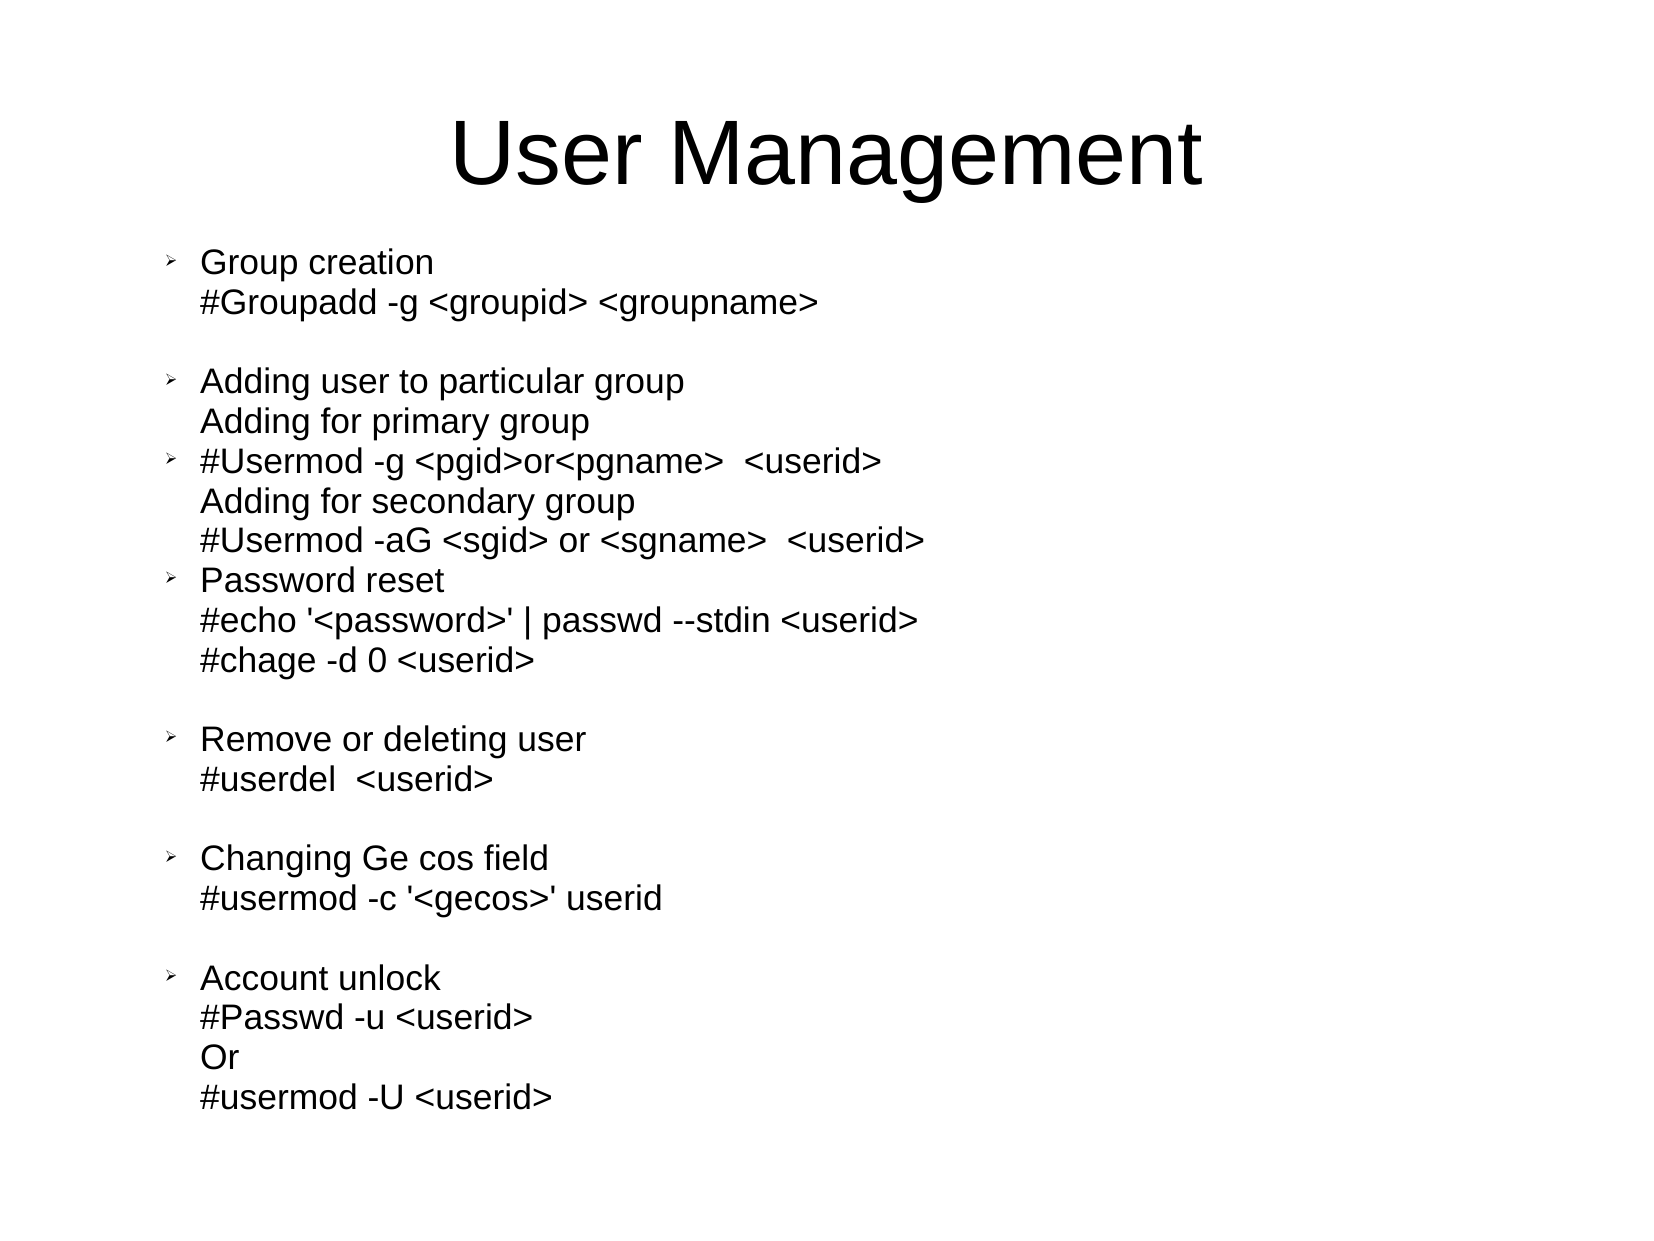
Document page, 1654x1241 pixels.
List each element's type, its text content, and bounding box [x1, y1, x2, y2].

title User Management [82, 49, 1571, 257]
text_box Group creation #Groupadd -g <groupid> <groupname> Adding user to particular group Adding for primary group #Usermod -g <pgid>or<pgname> <userid> Adding for secondary group #Usermod -aG <sgid> or <sgname> <userid> Password reset #echo '<password>' | passwd --stdin <userid> #chage -d 0 <userid> Remove or deleting user #userdel <userid> Changing Ge cos field #usermod -c '<gecos>' userid Account unlock #Passwd -u <userid> Or #usermod -U <userid> [150, 235, 1486, 1164]
